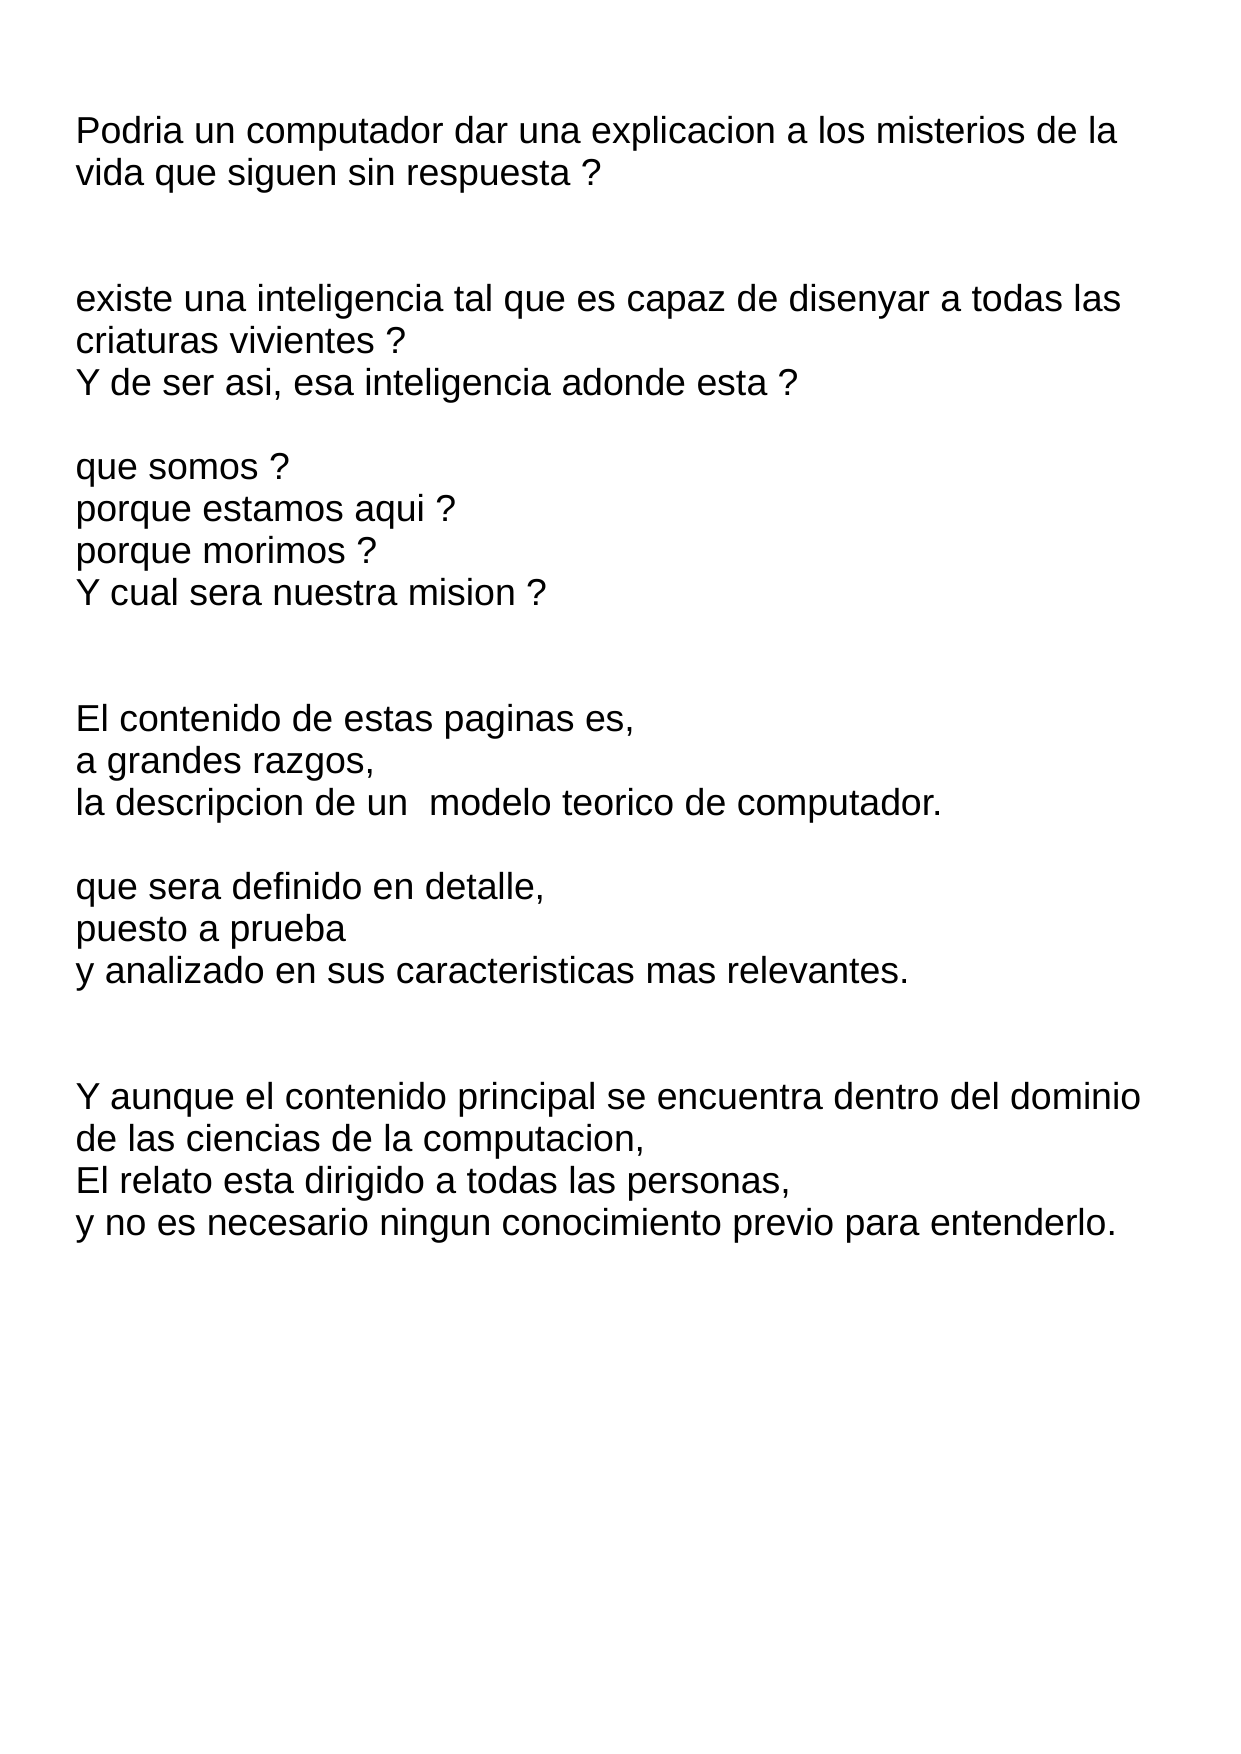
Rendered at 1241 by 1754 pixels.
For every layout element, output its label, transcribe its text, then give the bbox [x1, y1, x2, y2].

text_box Podria un computador dar una explicacion a los misterios de la vida que siguen sin respuesta ? existe una inteligencia tal que es capaz de disenyar a todas las criaturas vivientes ? Y de ser asi, esa inteligencia adonde esta ? que somos ? porque estamos aqui ? porque morimos ? Y cual sera nuestra mision ? El contenido de estas paginas es, a grandes razgos, la descripcion de un modelo teorico de computador. que sera definido en detalle, puesto a prueba y analizado en sus caracteristicas mas relevantes. Y aunque el contenido principal se encuentra dentro del dominio de las ciencias de la computacion, El relato esta dirigido a todas las personas, y no es necesario ningun conocimiento previo para entenderlo. [60, 60, 1182, 1754]
